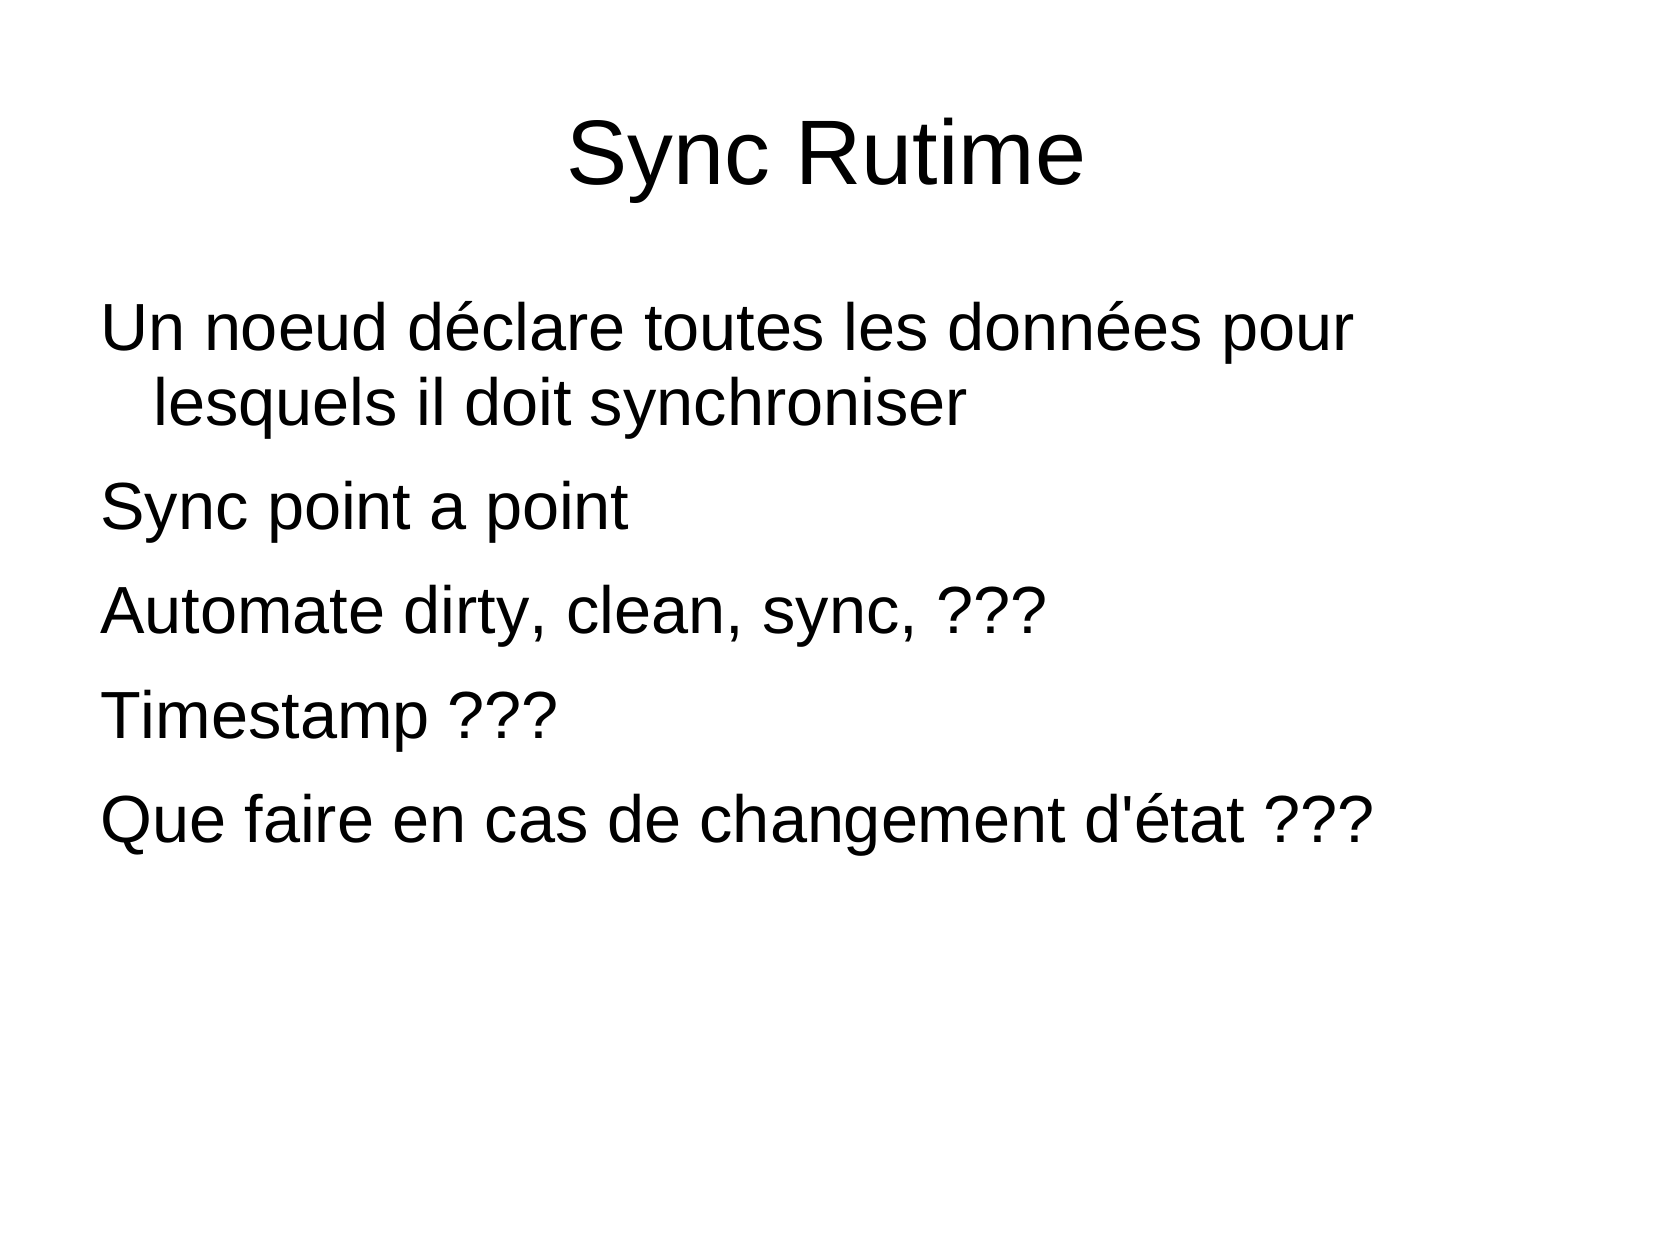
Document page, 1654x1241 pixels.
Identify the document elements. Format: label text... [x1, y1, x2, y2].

title Sync Rutime [82, 49, 1571, 257]
list Un noeud déclare toutes les données pour lesquels il doit synchroniser Sync point a point Automate dirty, clean, sync, ??? Timestamp ??? Que faire en cas de changement d'état ??? [82, 290, 1571, 1109]
